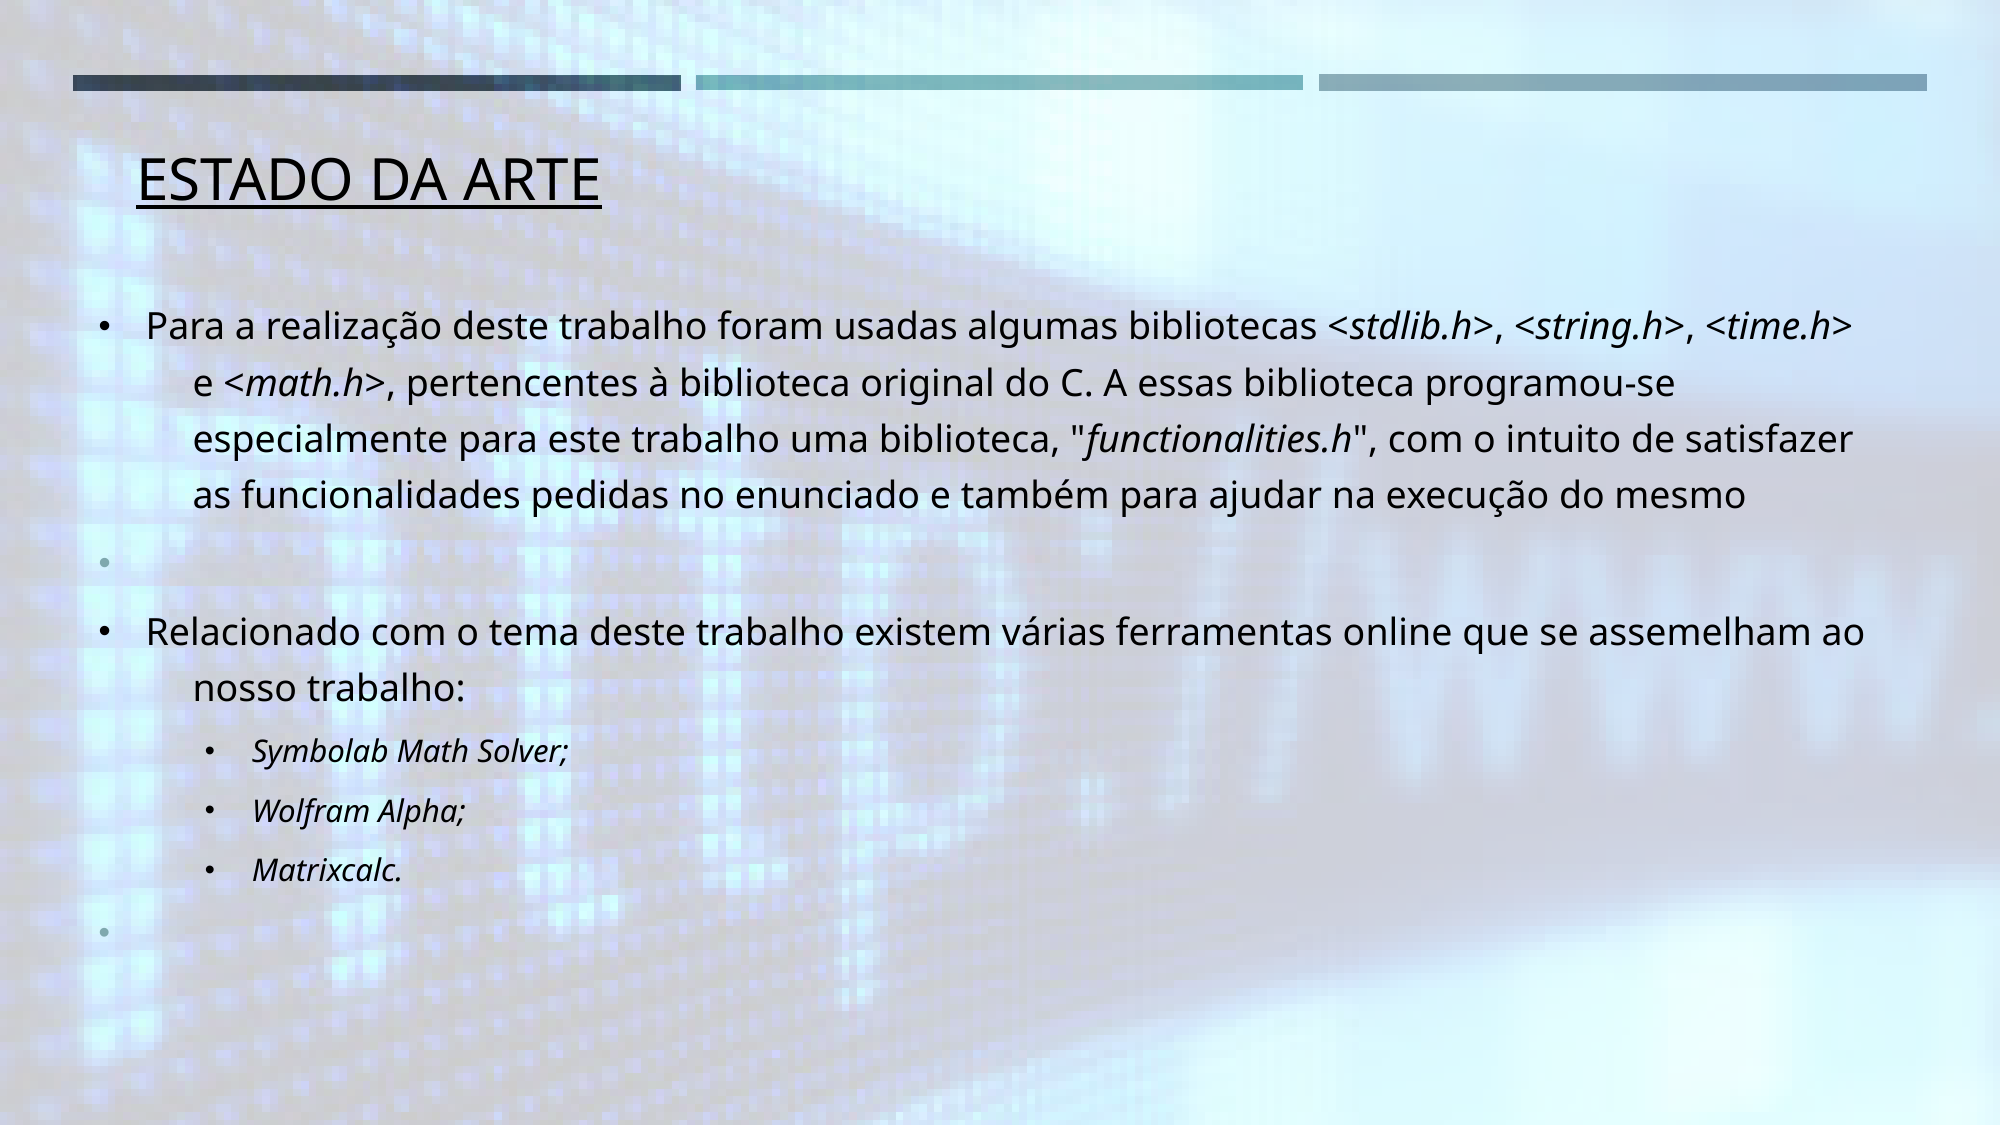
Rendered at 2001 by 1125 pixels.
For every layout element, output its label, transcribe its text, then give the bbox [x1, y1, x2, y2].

text_box Estado da arte [121, 29, 1931, 225]
text_box Para a realização deste trabalho foram usadas algumas bibliotecas <stdlib.h>, <string.h>, <time.h> e <math.h>, pertencentes à biblioteca original do C. A essas biblioteca programou-se especialmente para este trabalho uma biblioteca, "functionalities.h", com o intuito de satisfazer as funcionalidades pedidas no enunciado e também para ajudar na execução do mesmo Relacionado com o tema deste trabalho existem várias ferramentas online que se assemelham ao nosso trabalho: Symbolab Math Solver; Wolfram Alpha; Matrixcalc. [83, 246, 1894, 1006]
picture [0, 0, 2000, 1125]
